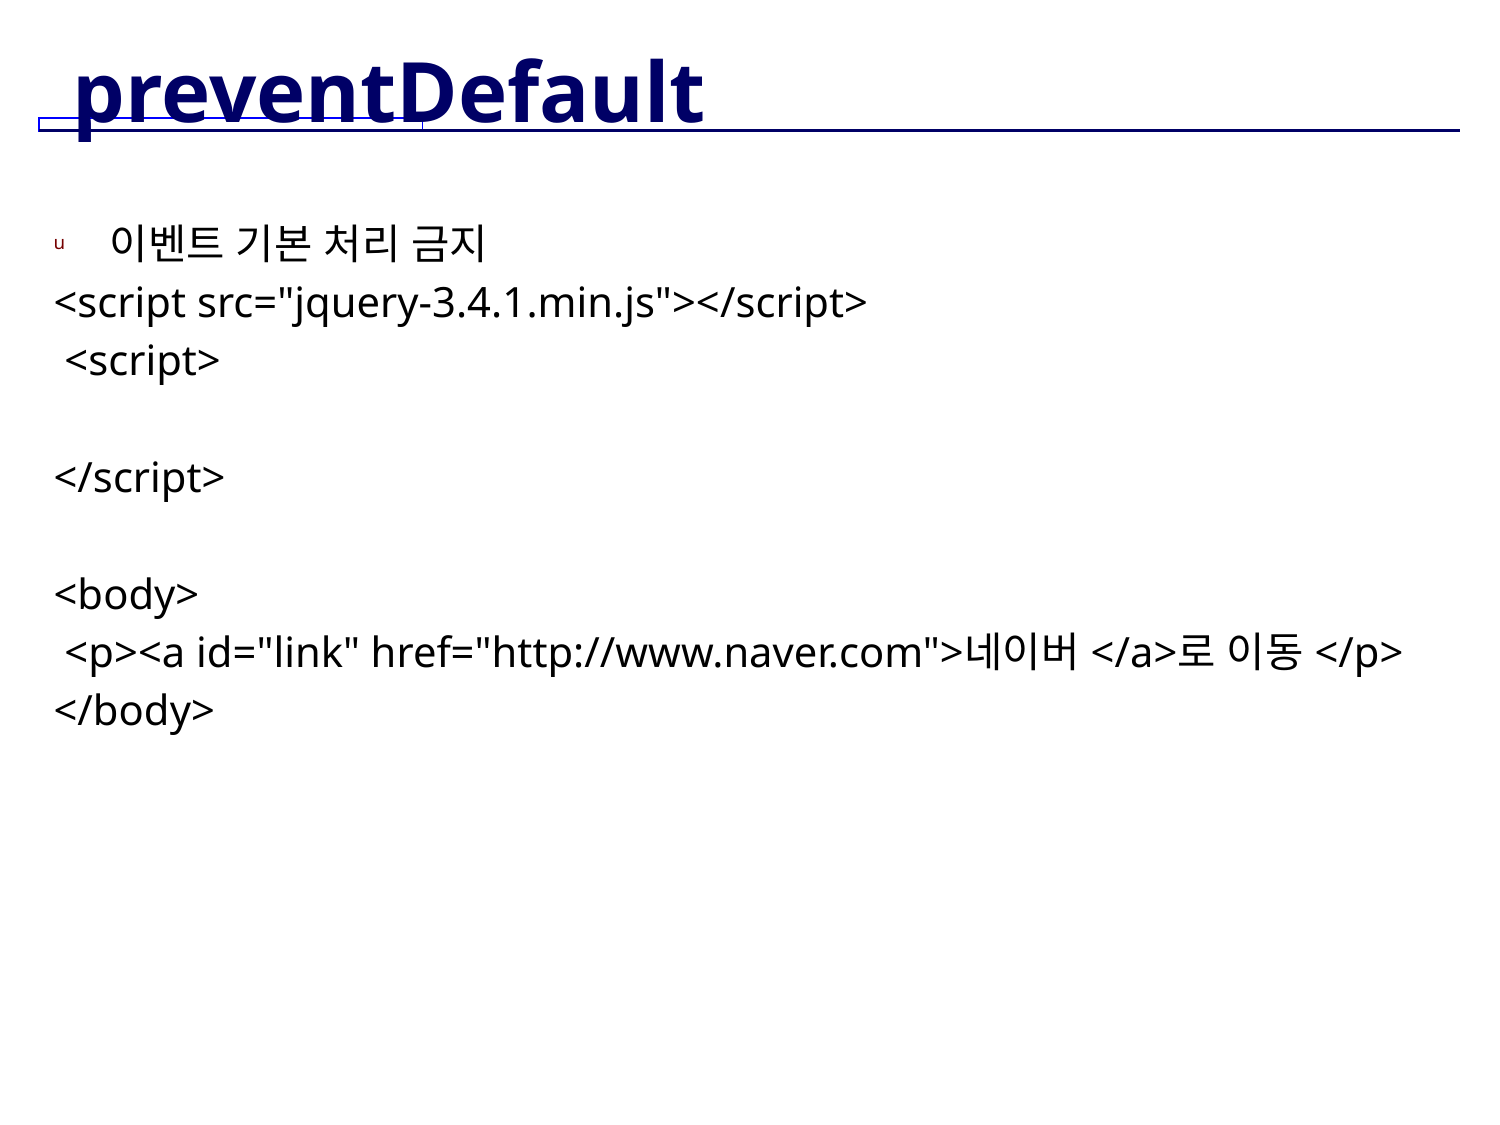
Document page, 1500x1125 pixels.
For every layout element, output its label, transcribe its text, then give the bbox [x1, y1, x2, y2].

list 이벤트 기본 처리 금지 <script src="jquery-3.4.1.min.js"></script> <script> </script> <body> <p><a id="link" href="http://www.naver.com">네이버 </a>로 이동 </p> </body> [38, 210, 1460, 1036]
title preventDefault [58, 31, 1077, 110]
